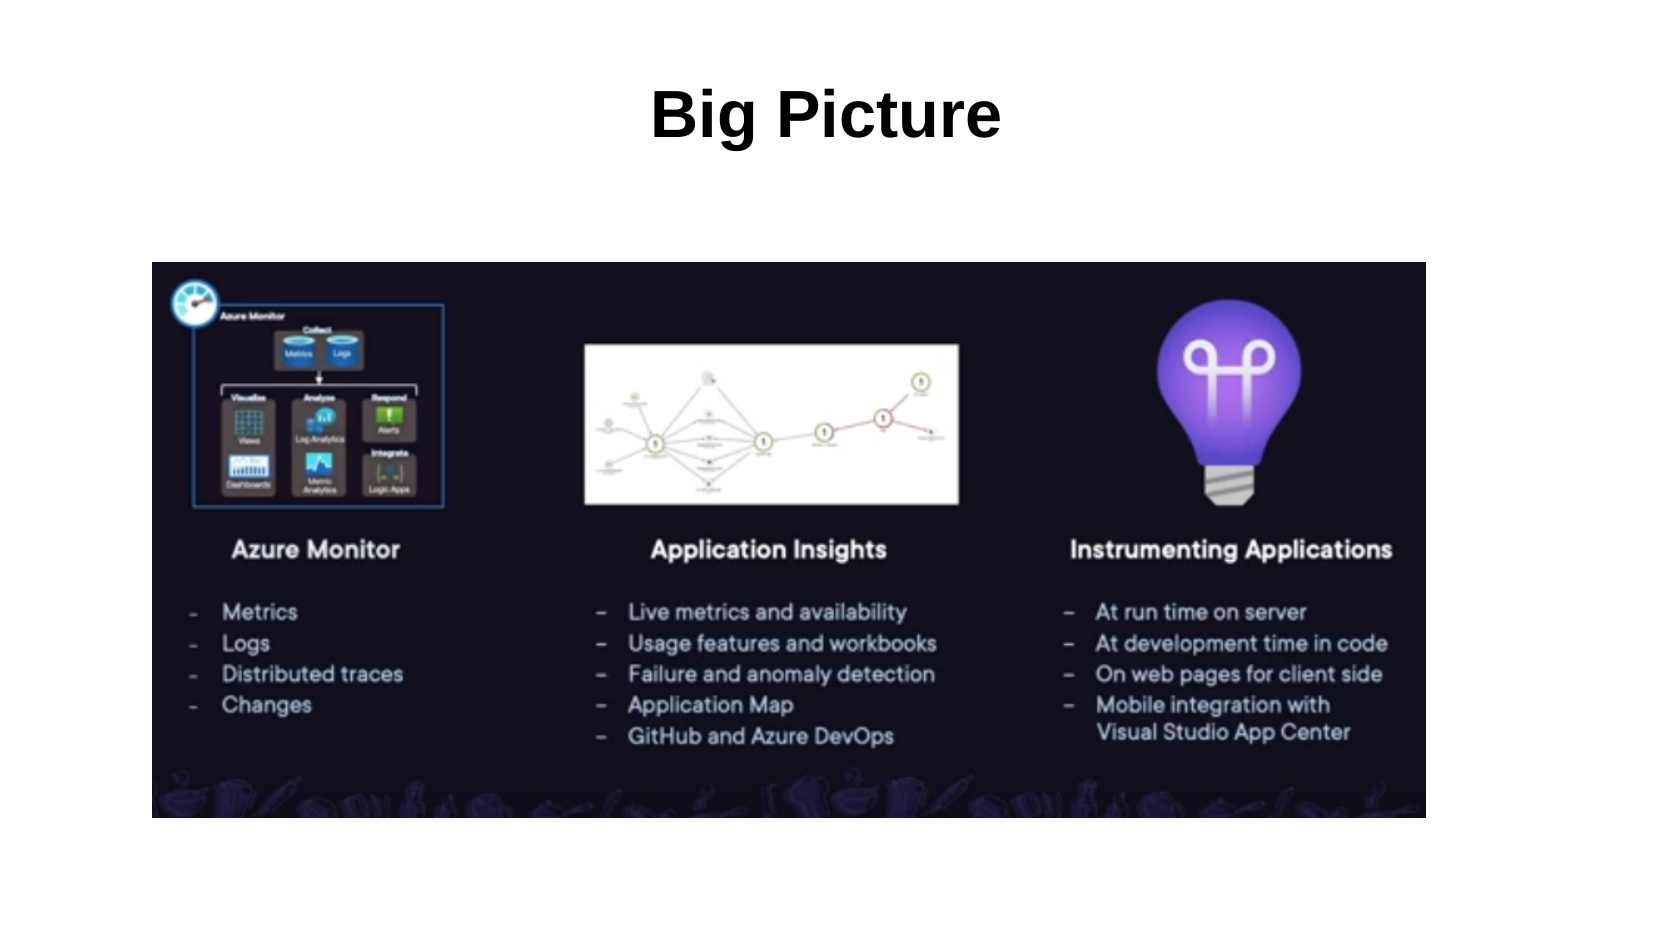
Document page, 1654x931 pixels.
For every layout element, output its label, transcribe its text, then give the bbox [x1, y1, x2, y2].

title Big Picture [82, 37, 1571, 193]
picture [152, 262, 1426, 818]
